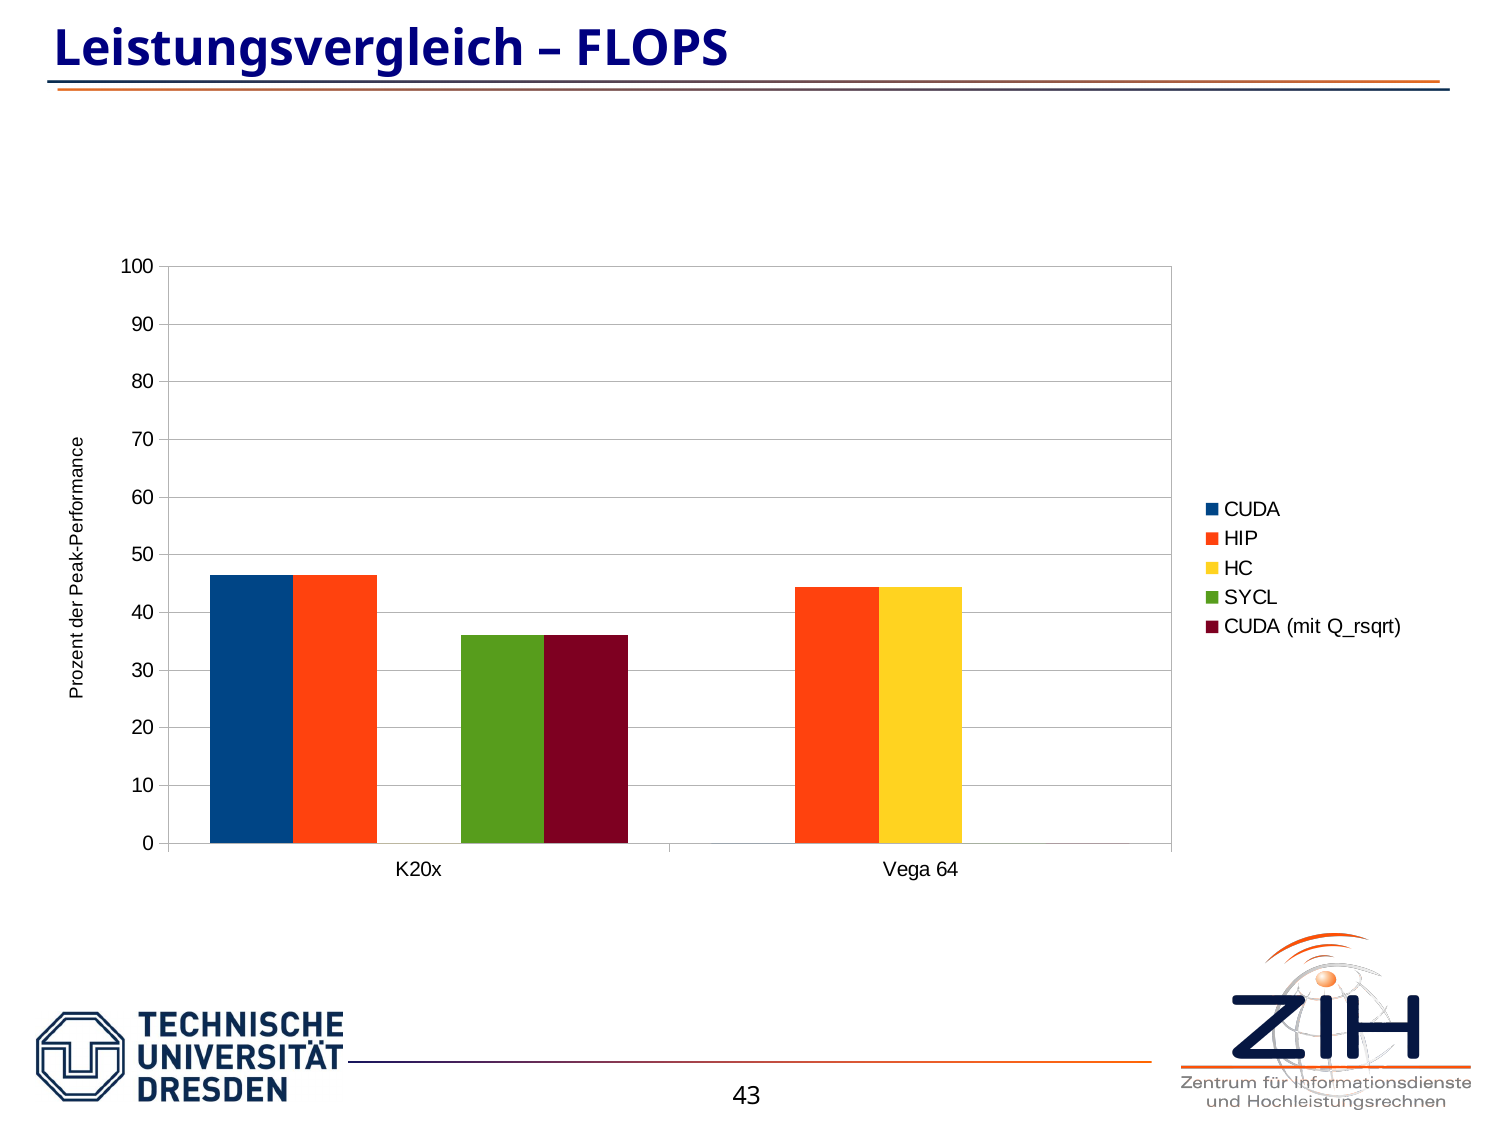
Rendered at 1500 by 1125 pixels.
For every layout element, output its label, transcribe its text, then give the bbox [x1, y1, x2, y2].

picture [47, 80, 1450, 91]
title Leistungsvergleich – FLOPS [53, 12, 1453, 81]
picture [35, 1011, 343, 1102]
picture [1181, 933, 1471, 1110]
chart [33, 241, 1421, 895]
